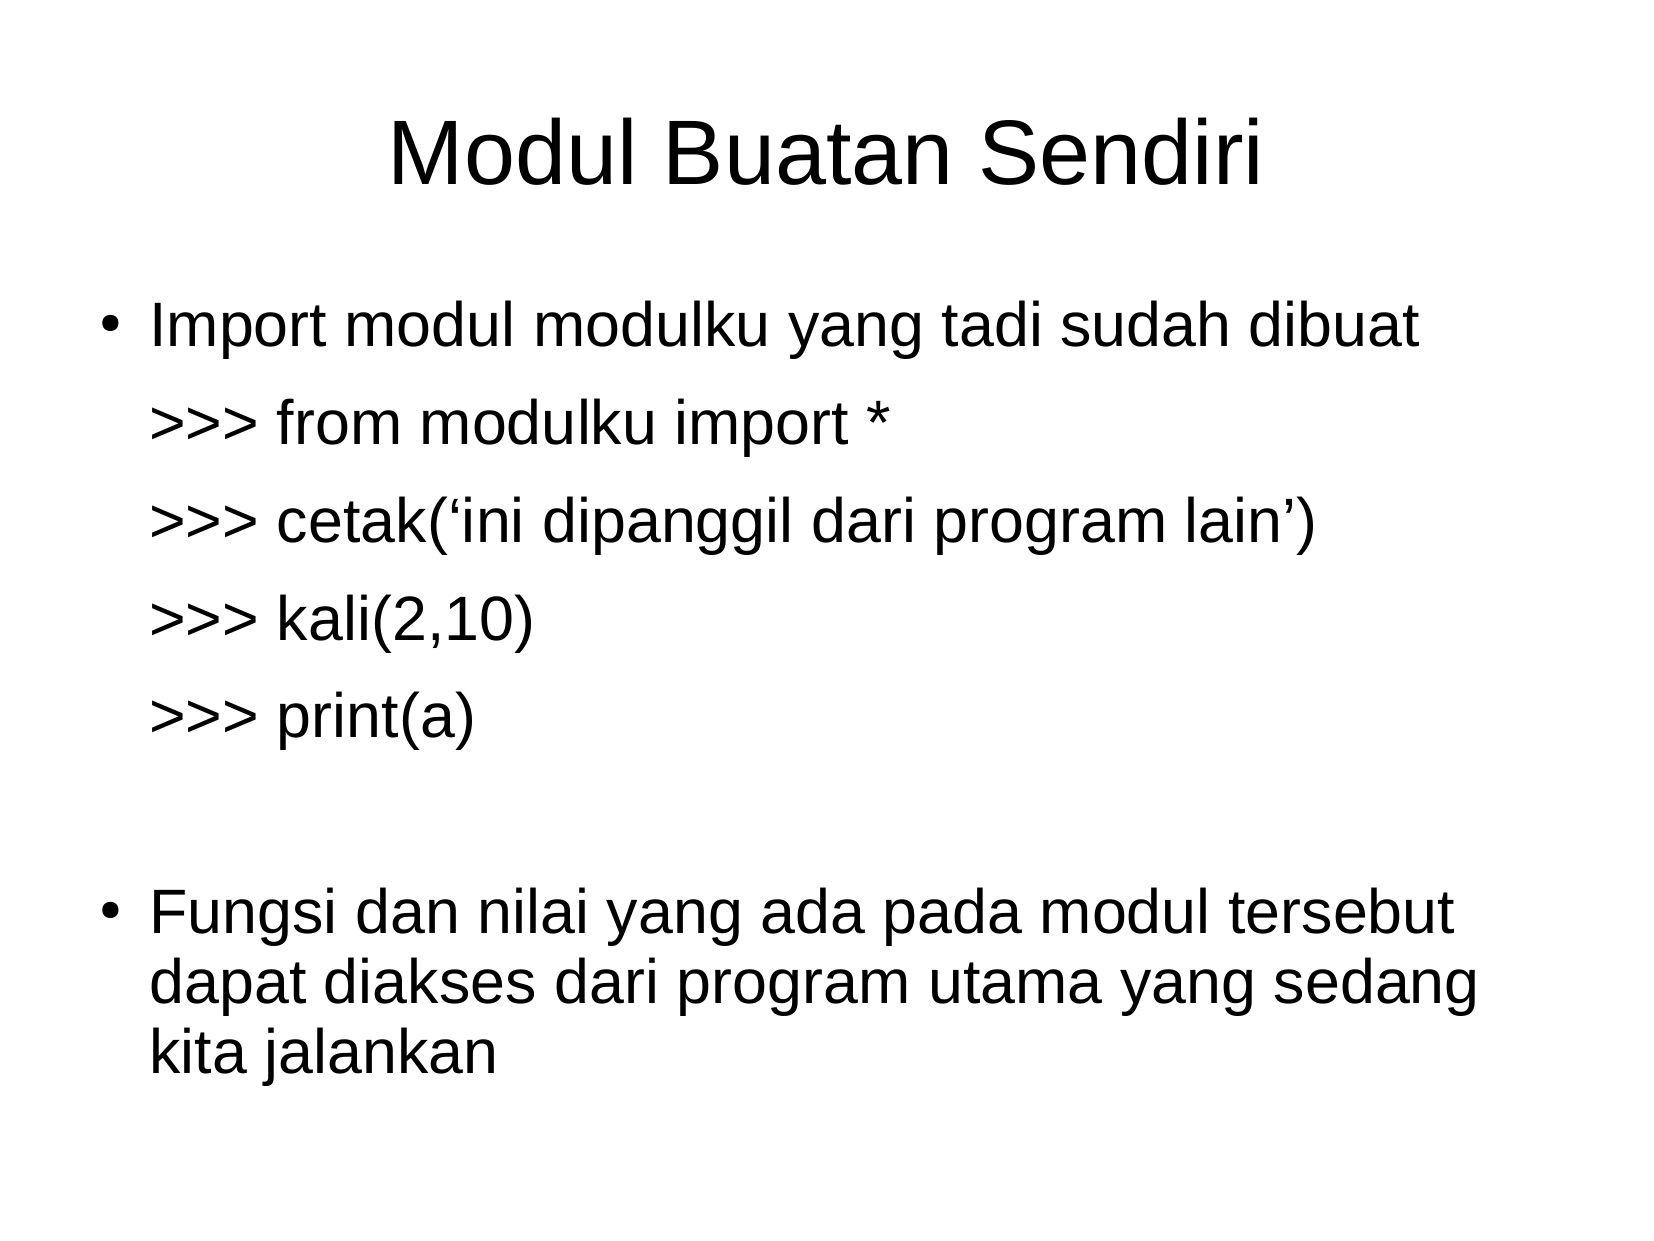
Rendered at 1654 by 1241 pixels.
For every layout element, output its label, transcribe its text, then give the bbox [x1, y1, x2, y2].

title Modul Buatan Sendiri [82, 49, 1571, 257]
list Import modul modulku yang tadi sudah dibuat >>> from modulku import * >>> cetak(‘ini dipanggil dari program lain’) >>> kali(2,10) >>> print(a) Fungsi dan nilai yang ada pada modul tersebut dapat diakses dari program utama yang sedang kita jalankan [82, 290, 1571, 1096]
